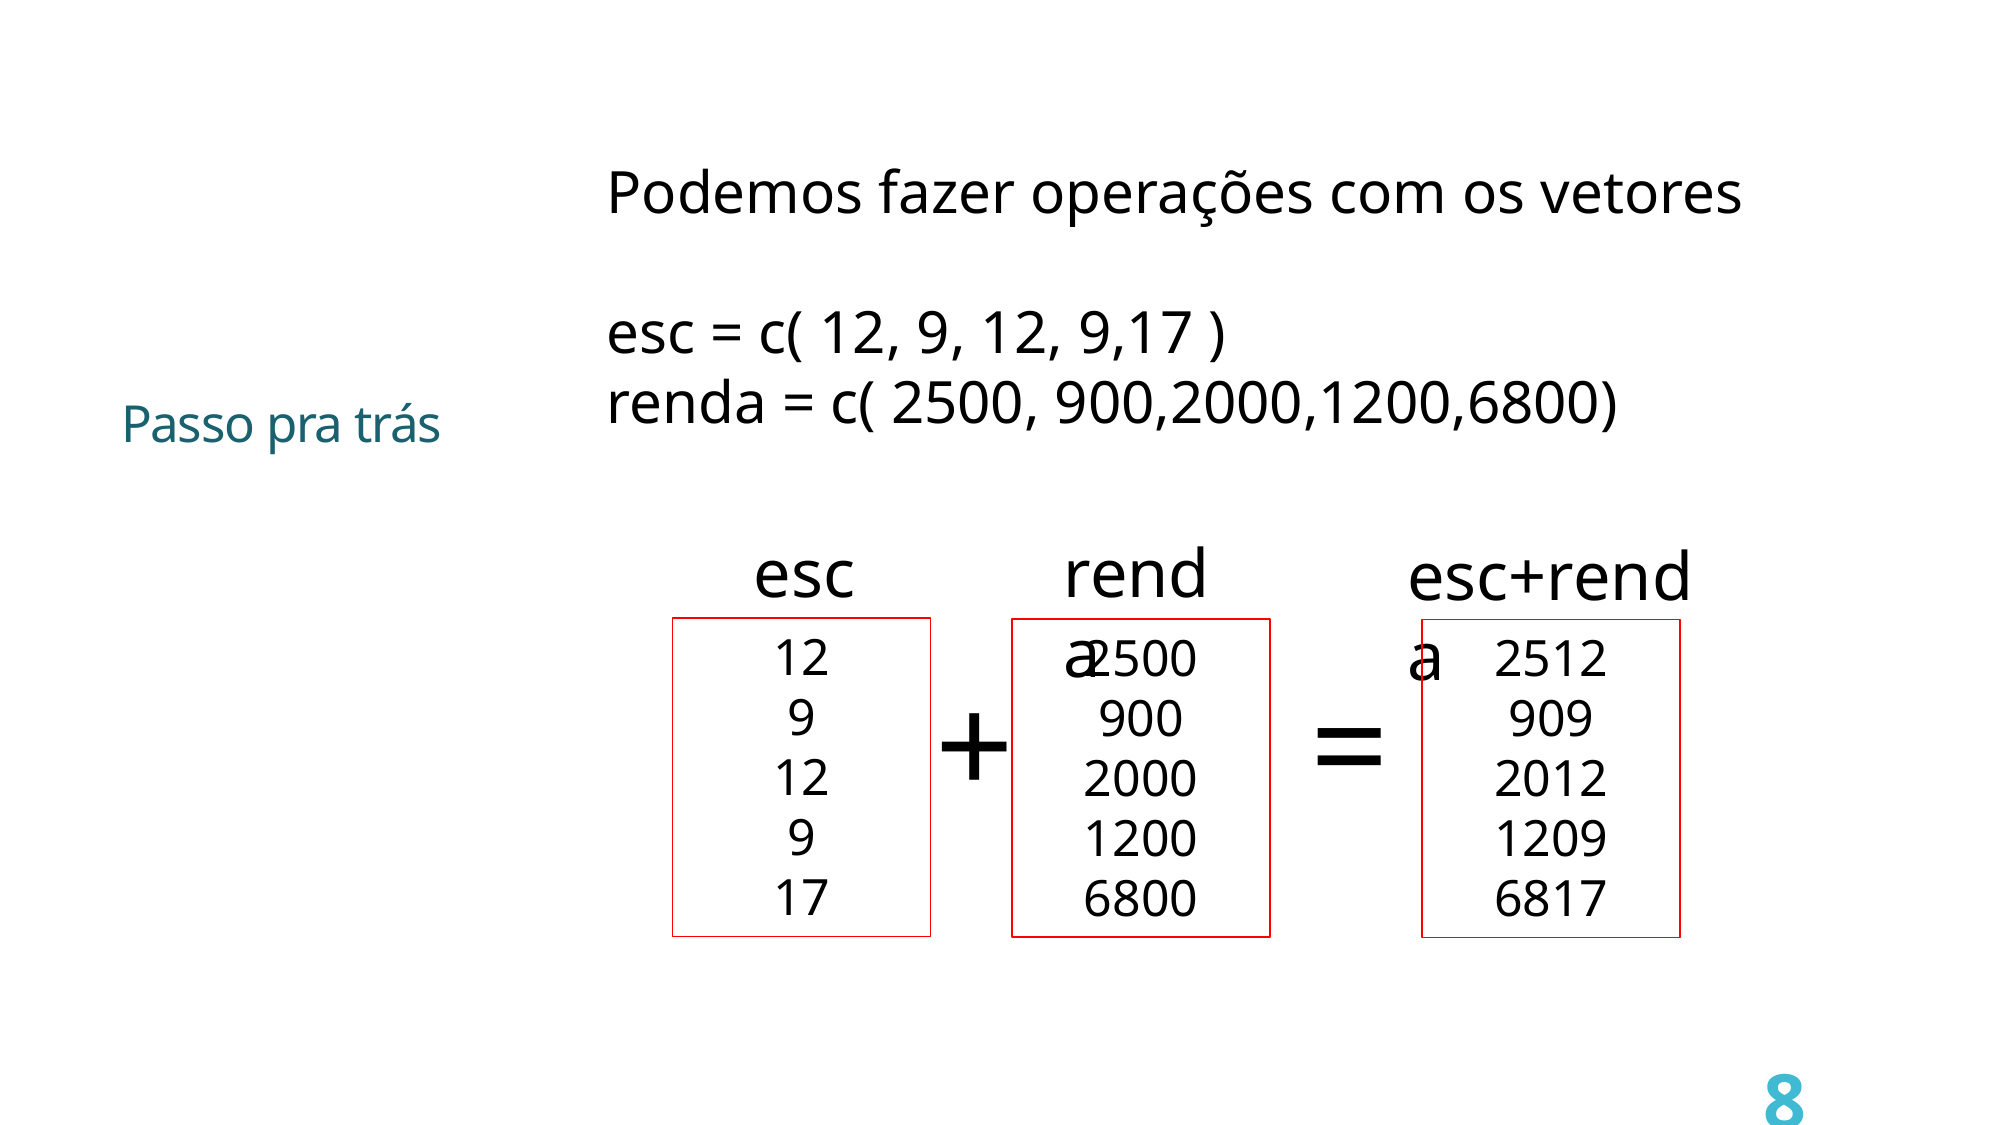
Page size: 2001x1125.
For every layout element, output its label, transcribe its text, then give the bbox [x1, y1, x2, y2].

text_box = [1295, 650, 1397, 832]
text_box Podemos fazer operações com os vetores esc = c( 12, 9, 12, 9,17 ) renda = c( 2500, 900,2000,1200,6800) [591, 147, 1624, 446]
text_box + [920, 650, 1023, 832]
text_box Passo pra trás Operações com vetores [0, 389, 564, 627]
text_box esc [712, 523, 897, 617]
text_box 12 9 12 9 17 [672, 618, 931, 937]
text_box 2512 909 2012 1209 6817 [1422, 619, 1681, 938]
slide_number 8 [1748, 1045, 2000, 1106]
text_box 2500 900 2000 1200 6800 [1011, 618, 1270, 937]
text_box esc+renda [1391, 526, 1711, 623]
text_box renda [1048, 522, 1260, 618]
